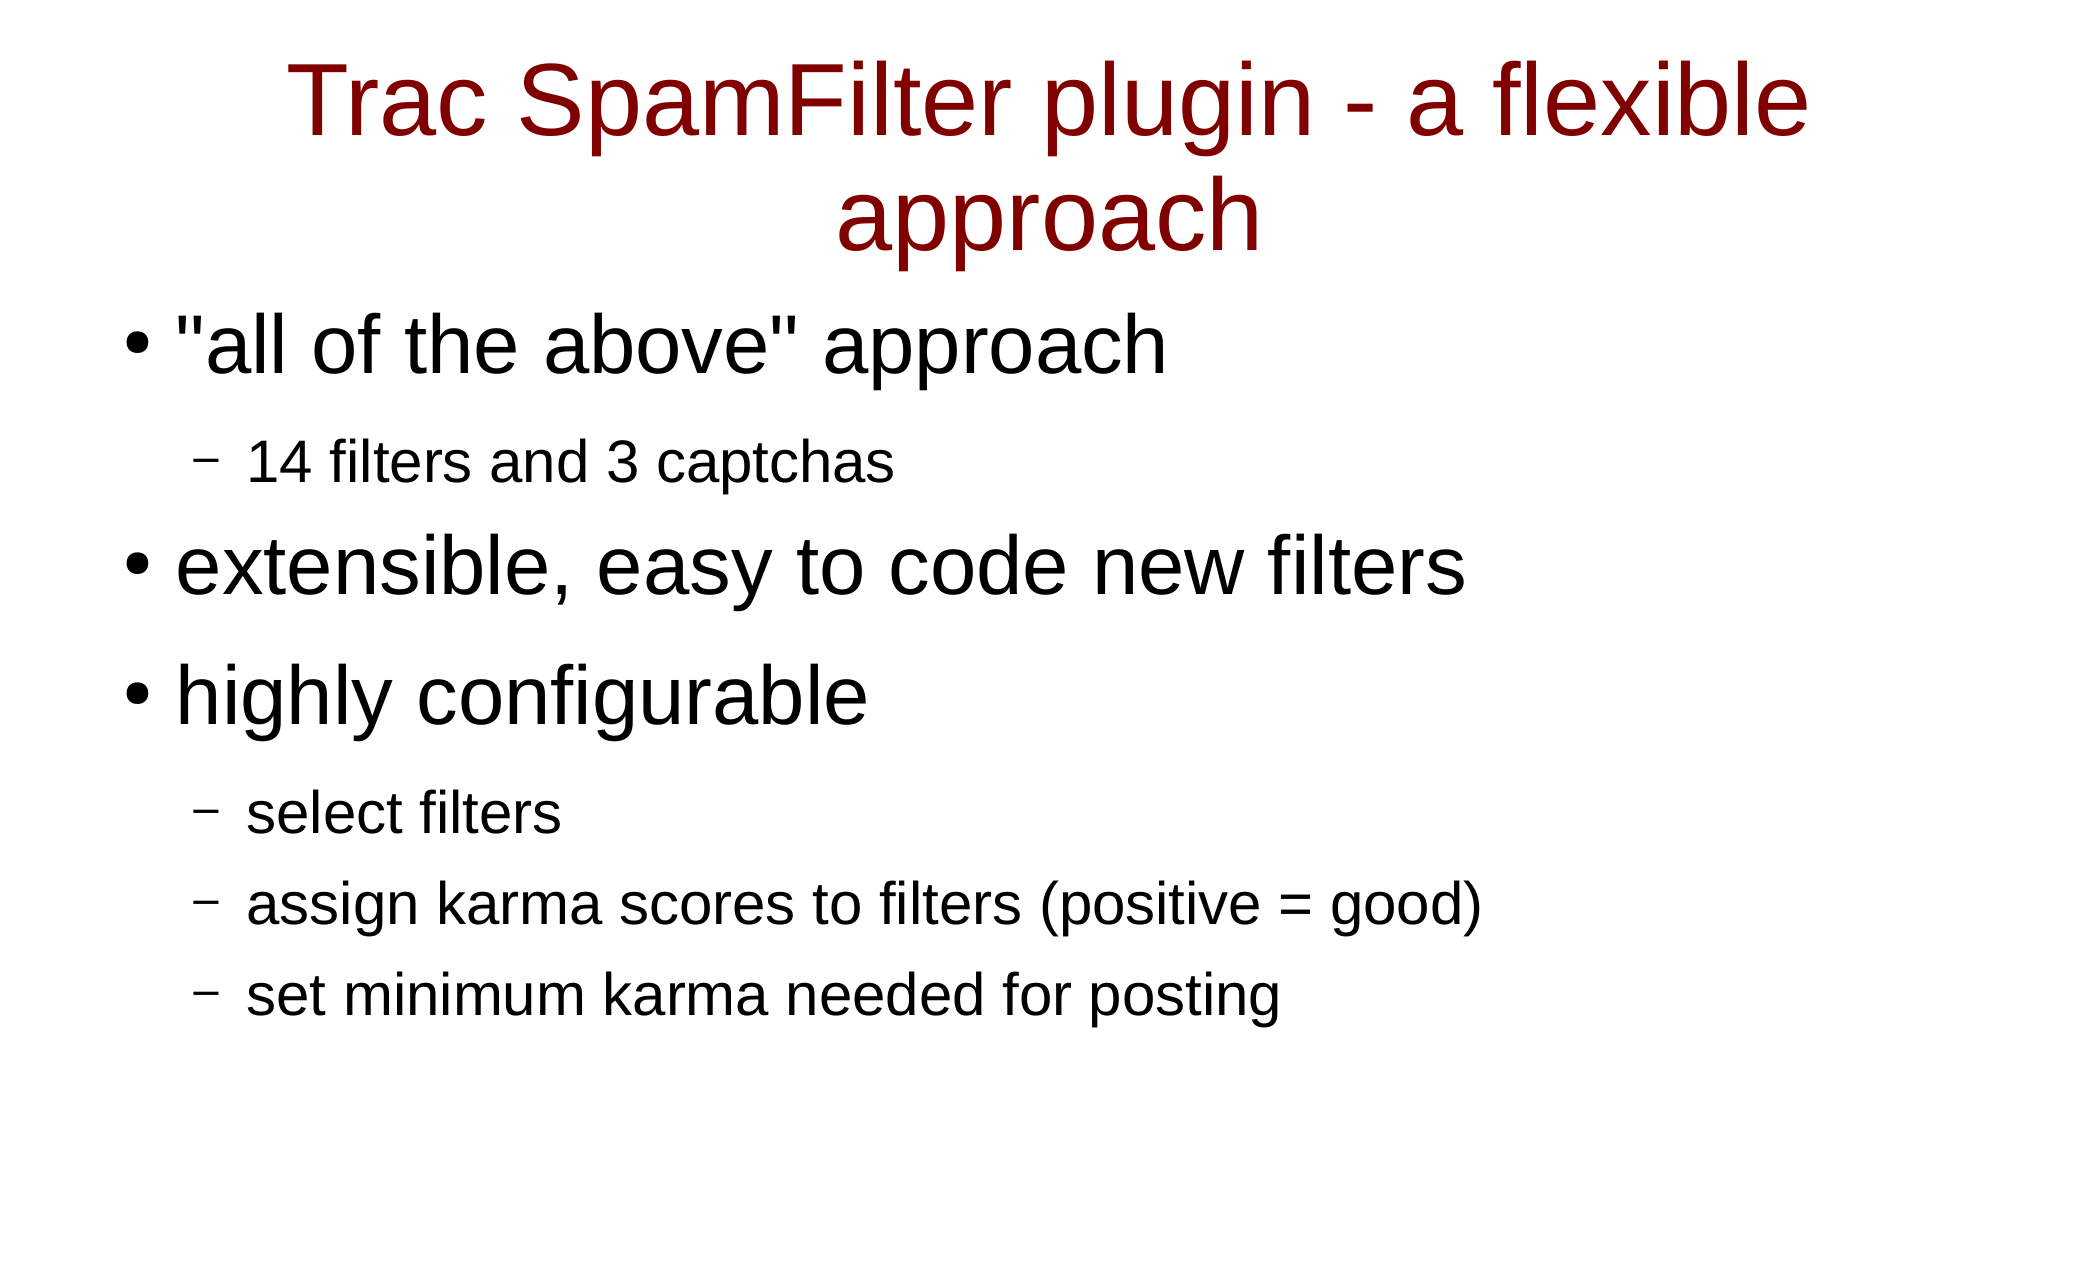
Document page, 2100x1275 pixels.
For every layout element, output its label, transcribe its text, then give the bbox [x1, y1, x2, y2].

list "all of the above" approach 14 filters and 3 captchas extensible, easy to code new filters highly configurable select filters assign karma scores to filters (positive = good) set minimum karma needed for posting [105, 298, 1953, 1111]
title Trac SpamFilter plugin - a flexible approach [105, 42, 1995, 273]
